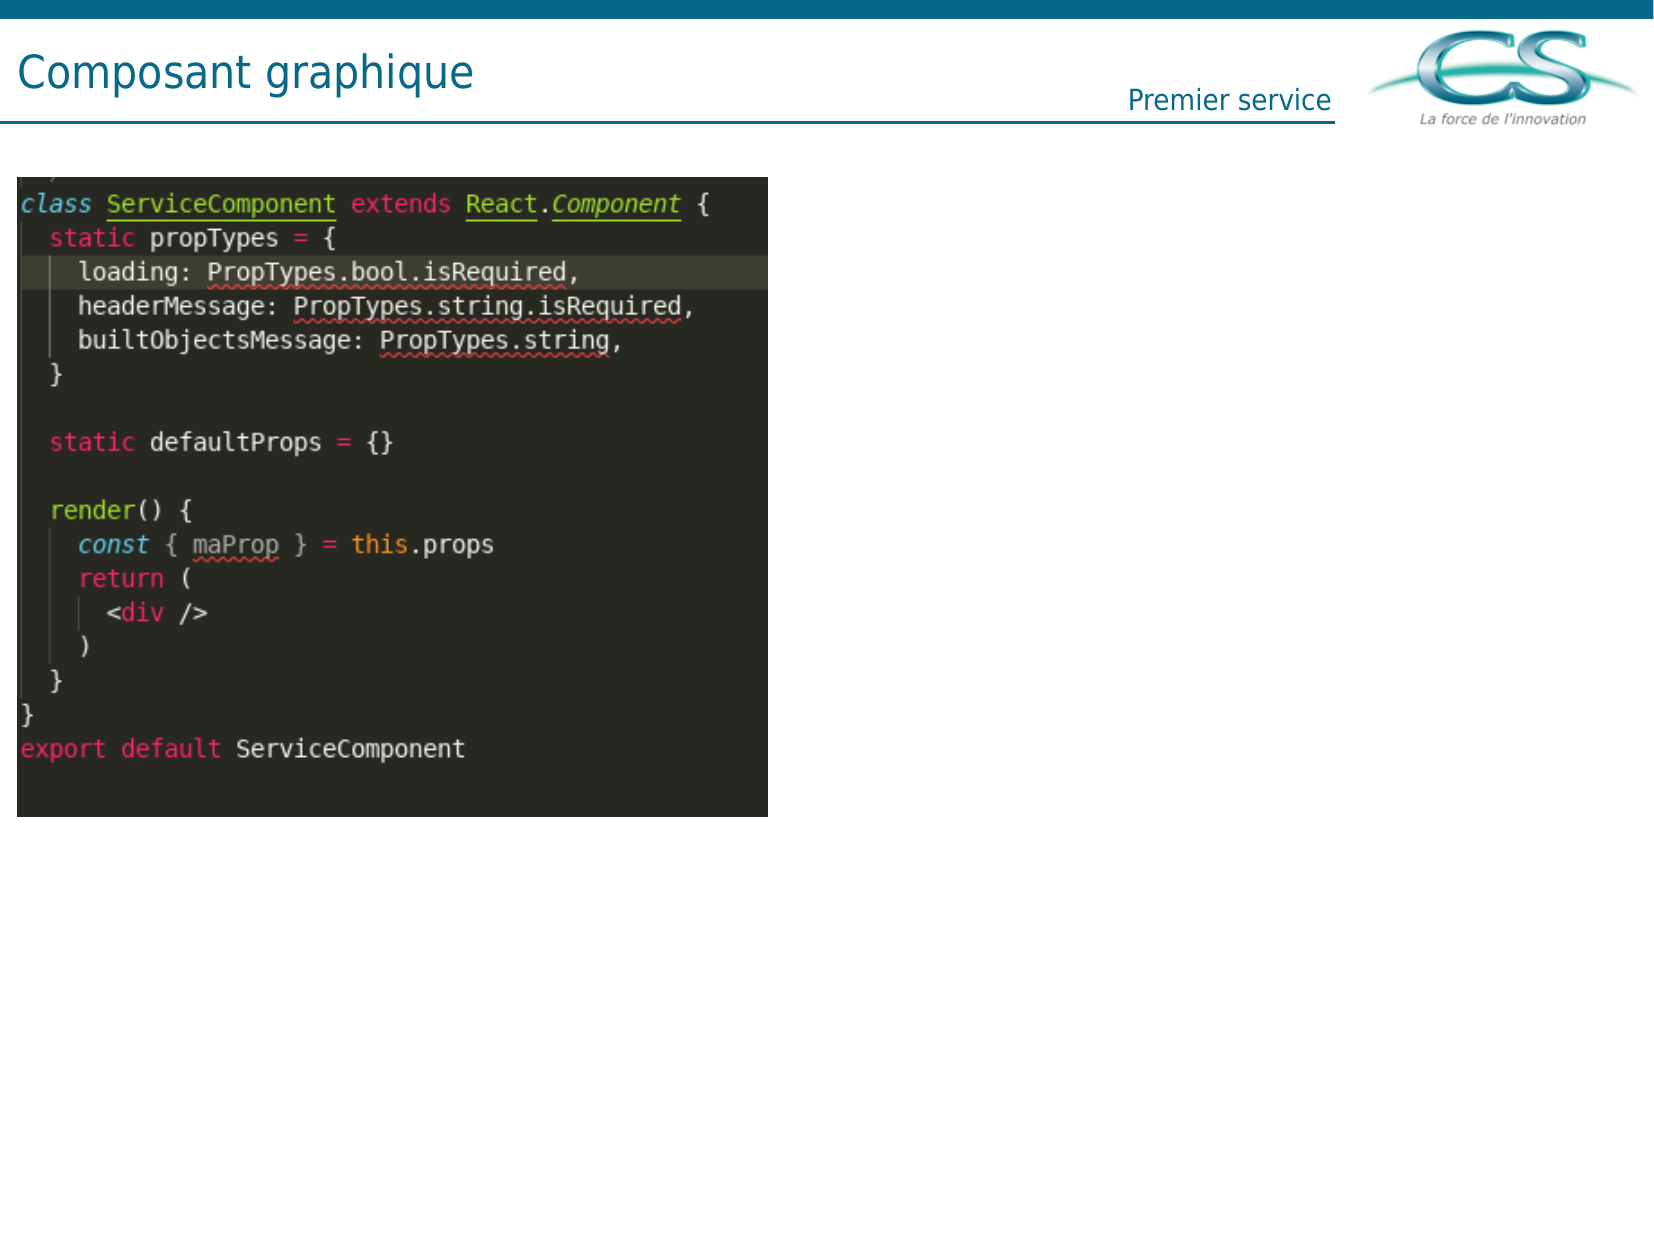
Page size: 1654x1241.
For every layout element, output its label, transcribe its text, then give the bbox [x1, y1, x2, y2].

title Composant graphique [17, 46, 1368, 106]
picture [17, 177, 768, 818]
text_box Premier service [1116, 71, 1359, 164]
picture [1368, 28, 1642, 128]
